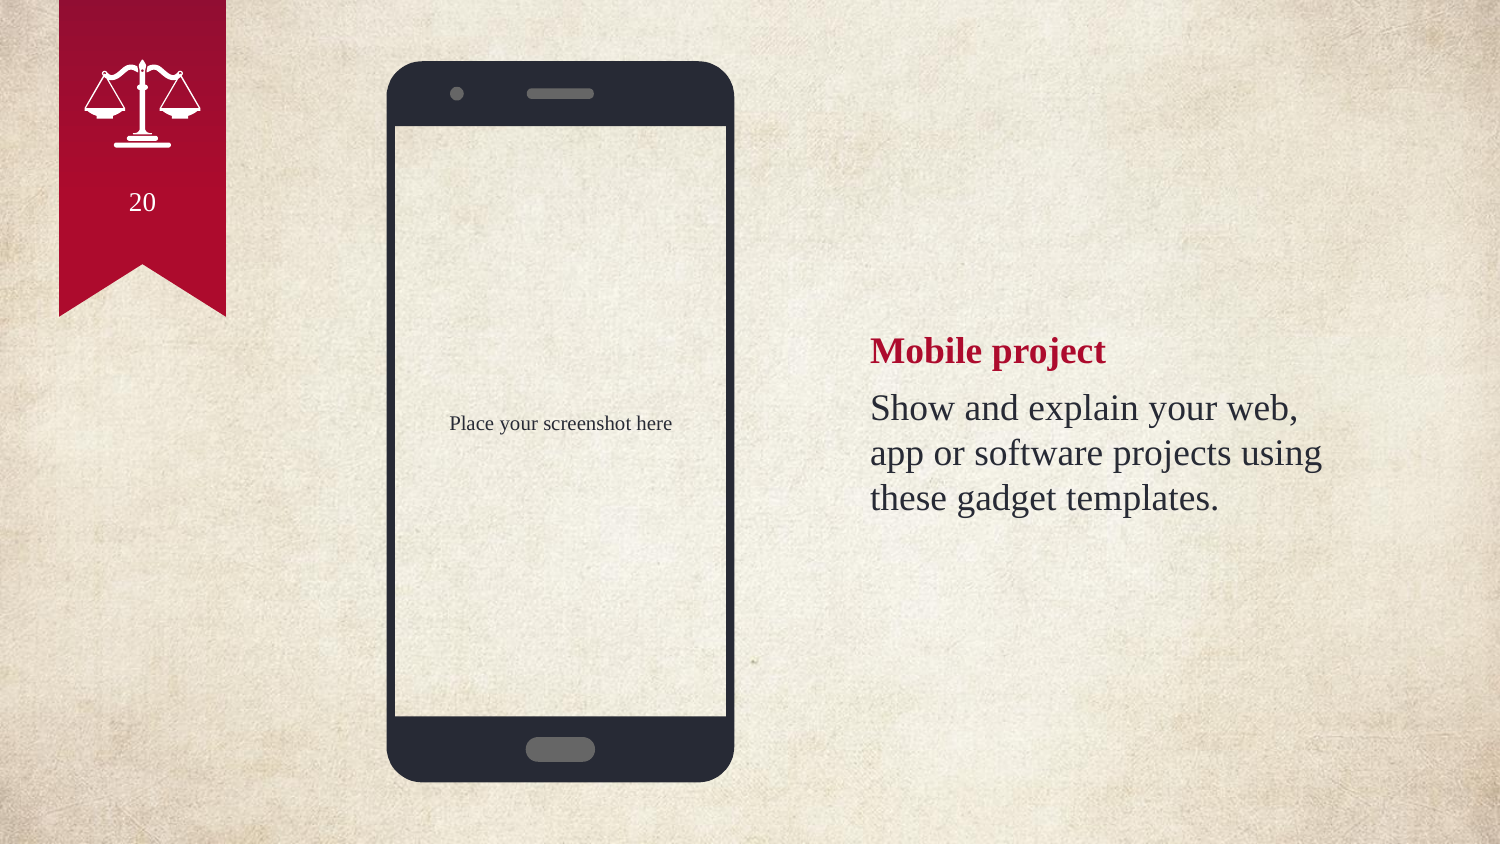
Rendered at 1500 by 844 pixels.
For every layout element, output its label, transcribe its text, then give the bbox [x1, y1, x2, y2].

list Mobile project Show and explain your web, app or software projects using these gadget templates. [870, 61, 1340, 783]
picture [0, 0, 1500, 844]
slide_number <number> [58, 167, 226, 233]
text_box [386, 61, 735, 783]
text_box Place your screenshot here [396, 128, 726, 716]
